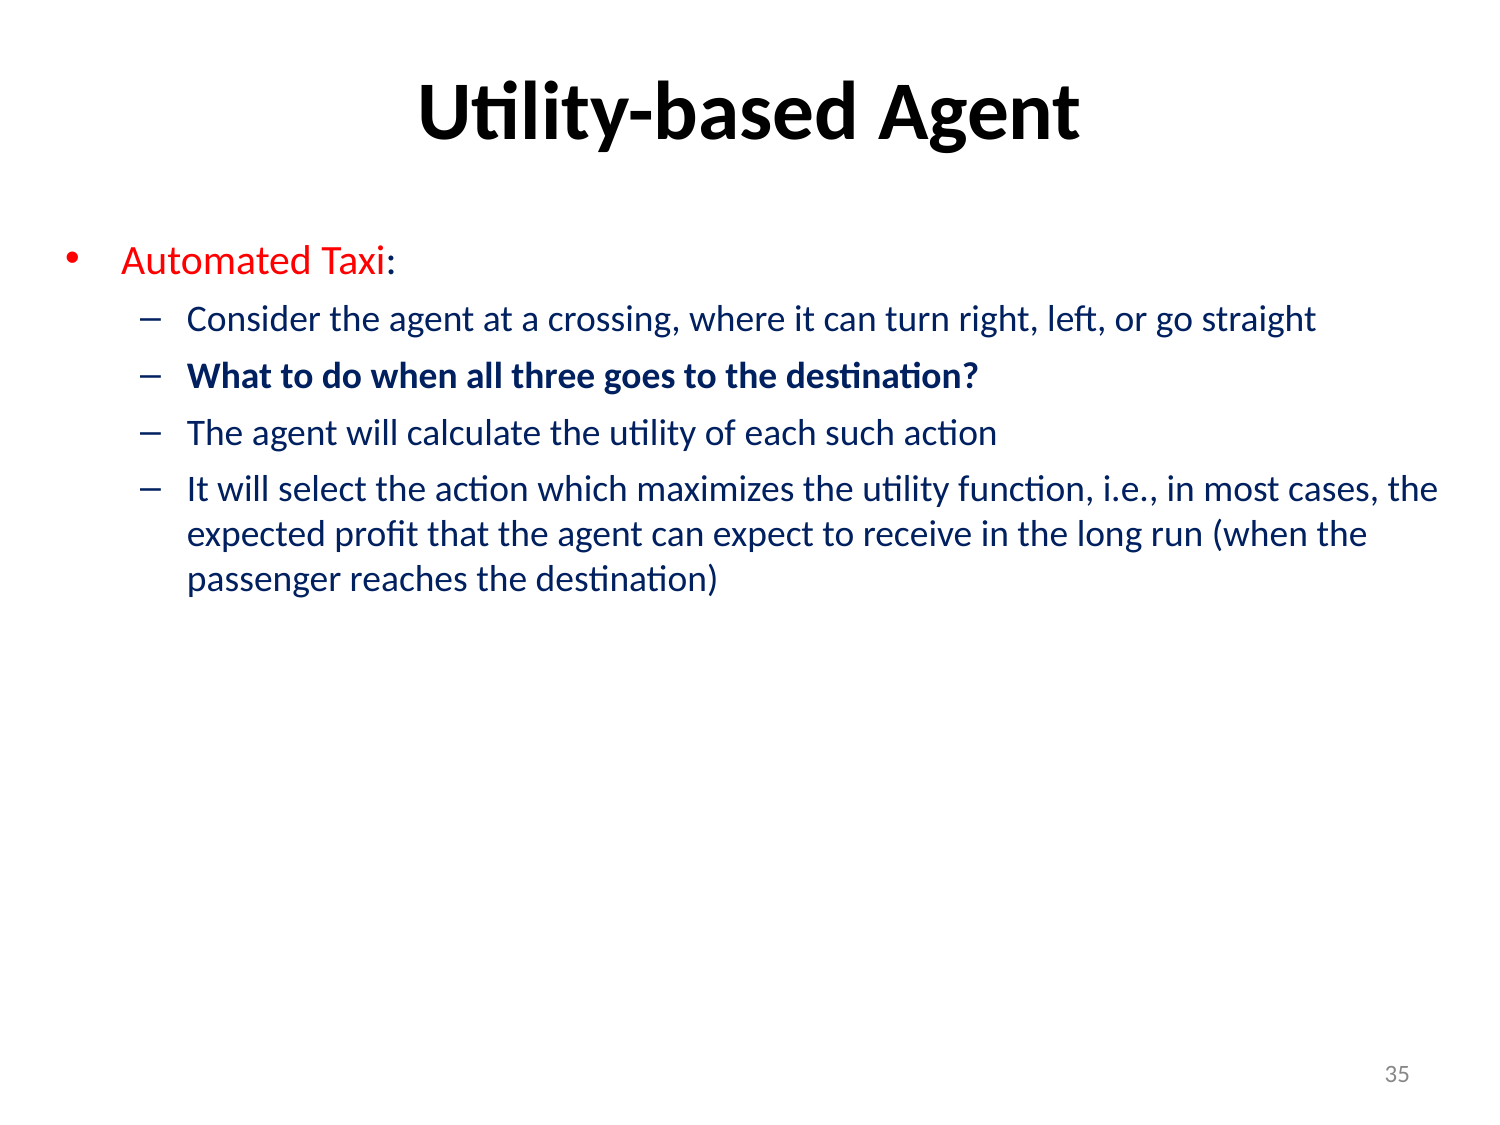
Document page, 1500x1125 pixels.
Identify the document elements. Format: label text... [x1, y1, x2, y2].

slide_number <number> [1074, 1042, 1425, 1103]
title Utility-based Agent [12, 12, 1488, 200]
list Automated Taxi: Consider the agent at a crossing, where it can turn right, left, or go straight What to do when all three goes to the destination? The agent will calculate the utility of each such action It will select the action which maximizes the utility function, i.e., in most cases, the expected profit that the agent can expect to receive in the long run (when the passenger reaches the destination) [50, 224, 1475, 1088]
